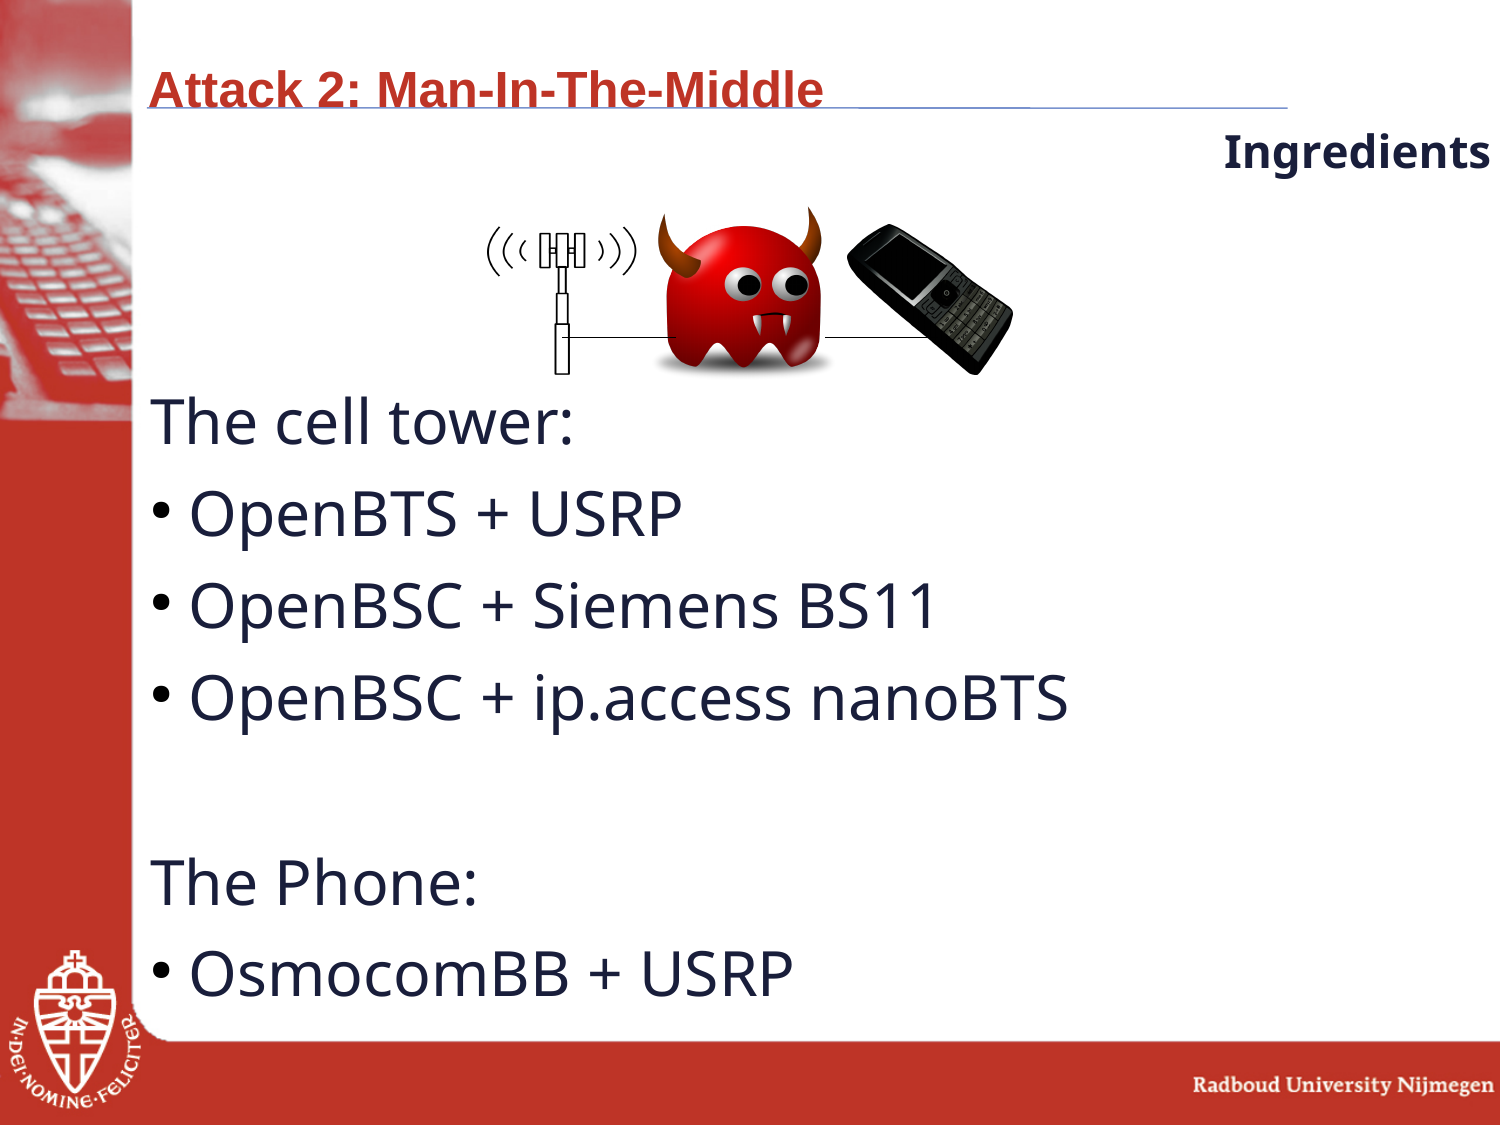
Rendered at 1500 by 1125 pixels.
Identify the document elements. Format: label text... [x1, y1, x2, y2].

title Attack 2: Man-In-The-Middle [147, 0, 1491, 122]
text_box Ingredients [406, 115, 1495, 178]
list The cell tower: OpenBTS + USRP OpenBSC + Siemens BS11 OpenBSC + ip.access nanoBTS The Phone: OsmocomBB + USRP [150, 375, 1438, 1013]
picture [0, 0, 1500, 1125]
